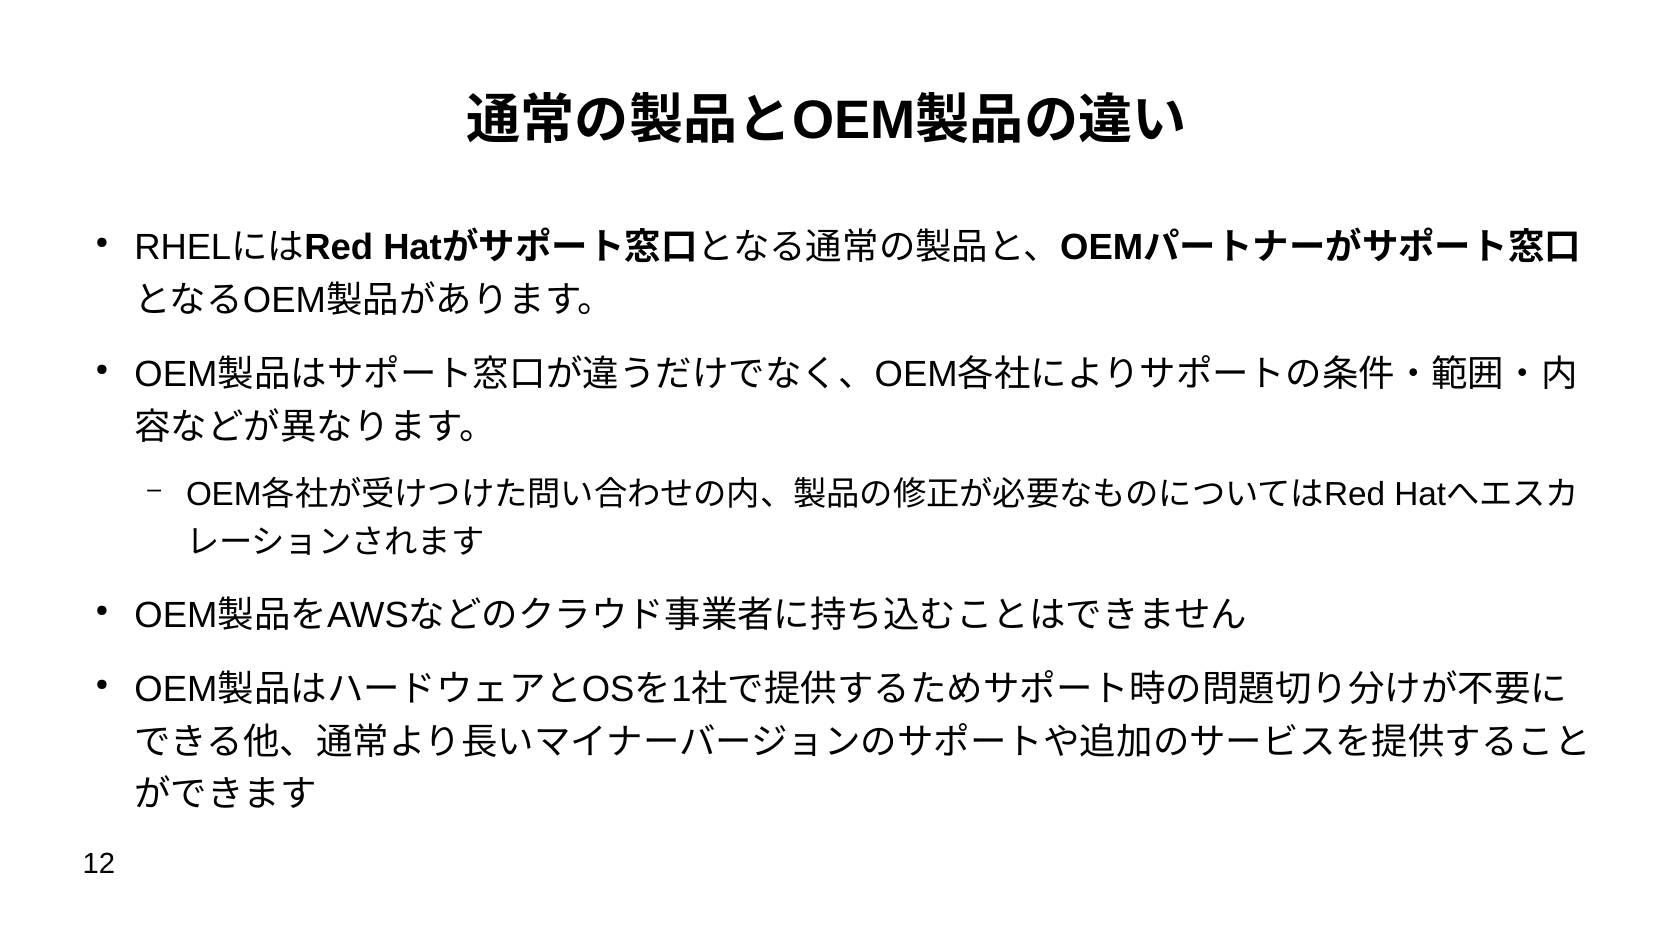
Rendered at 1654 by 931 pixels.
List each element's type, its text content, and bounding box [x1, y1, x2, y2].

title 通常の製品とOEM製品の違い [82, 37, 1571, 193]
list RHELにはRed Hatがサポート窓口となる通常の製品と、OEMパートナーがサポート窓口となるOEM製品があります。 OEM製品はサポート窓口が違うだけでなく、OEM各社によりサポートの条件・範囲・内容などが異なります。 OEM各社が受けつけた問い合わせの内、製品の修正が必要なものについてはRed Hatへエスカレーションされます OEM製品をAWSなどのクラウド事業者に持ち込むことはできません OEM製品はハードウェアとOSを1社で提供するためサポート時の問題切り分けが不要にできる他、通常より長いマイナーバージョンのサポートや追加のサービスを提供することができます [82, 217, 1595, 827]
